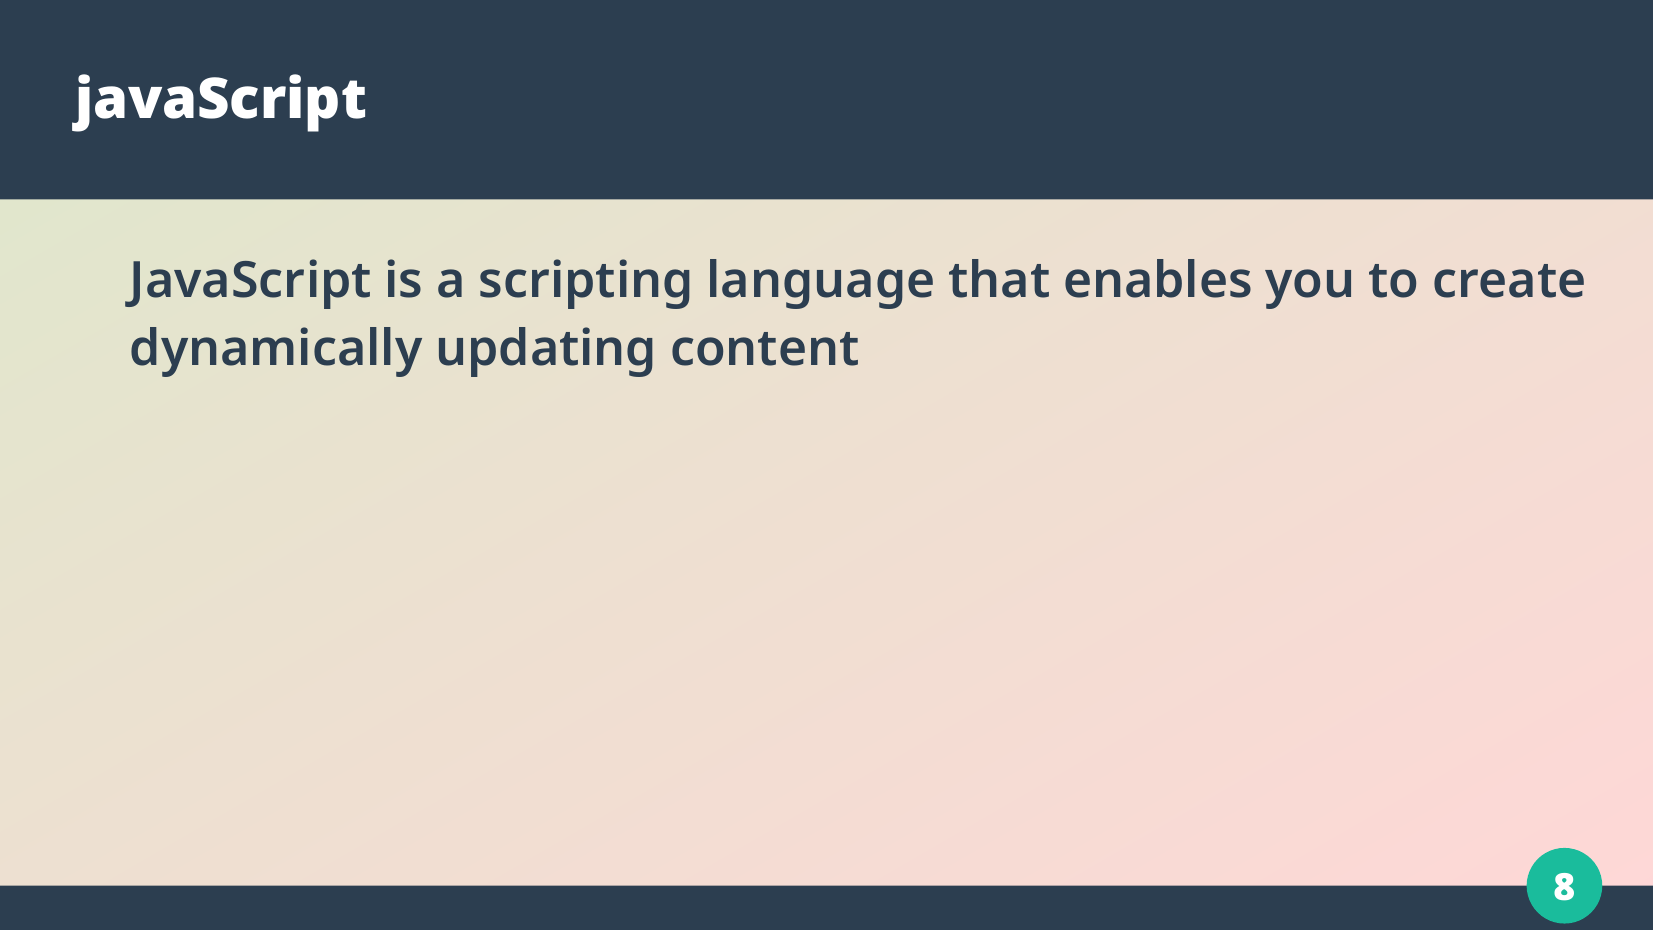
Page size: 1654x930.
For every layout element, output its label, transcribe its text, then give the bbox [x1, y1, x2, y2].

title javaScript [75, 37, 1610, 156]
list JavaScript is a scripting language that enables you to create dynamically updating content [58, 243, 1594, 864]
